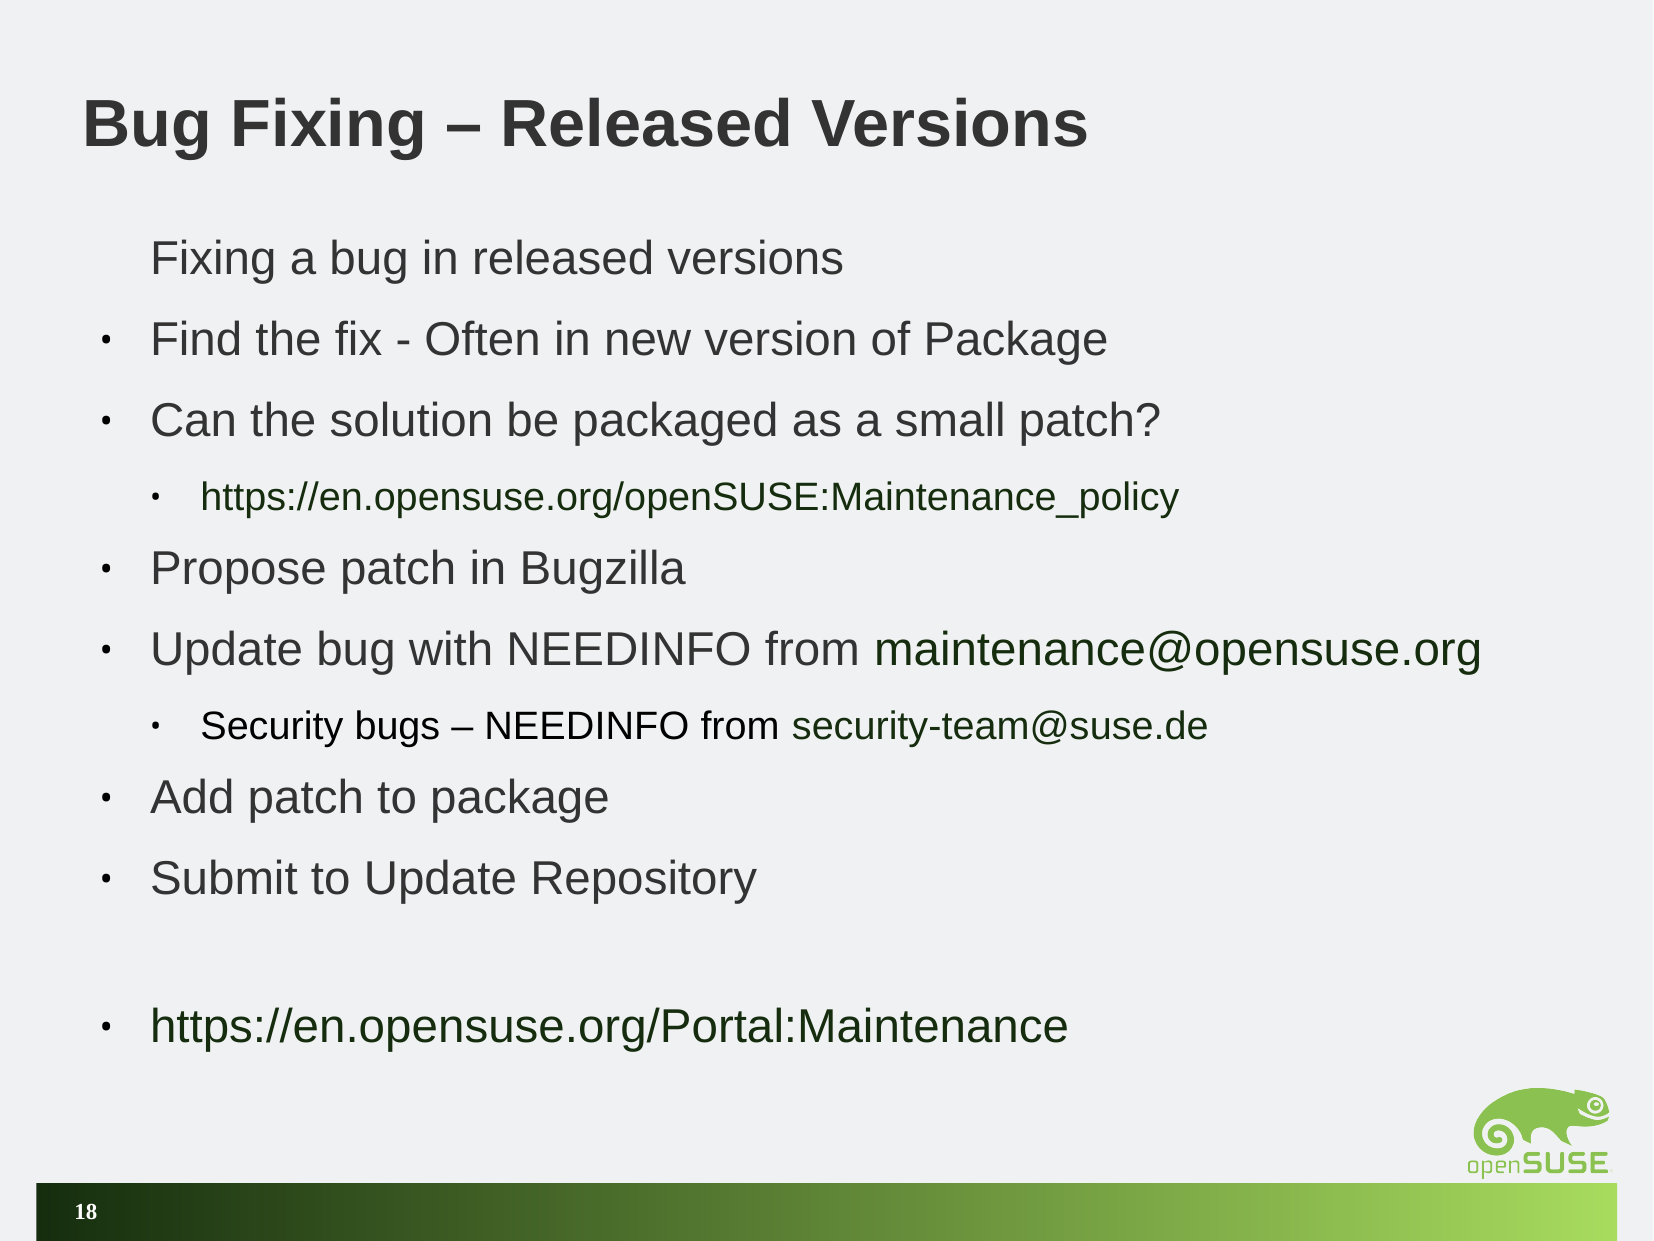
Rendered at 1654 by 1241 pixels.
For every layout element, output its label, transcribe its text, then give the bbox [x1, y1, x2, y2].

picture [0, 0, 1654, 1241]
title Bug Fixing – Released Versions [82, 49, 1571, 198]
list Fixing a bug in released versions Find the fix - Often in new version of Package Can the solution be packaged as a small patch? https://en.opensuse.org/openSUSE:Maintenance_policy Propose patch in Bugzilla Update bug with NEEDINFO from maintenance@opensuse.org Security bugs – NEEDINFO from security-team@suse.de Add patch to package Submit to Update Repository https://en.opensuse.org/Portal:Maintenance [82, 231, 1571, 1057]
